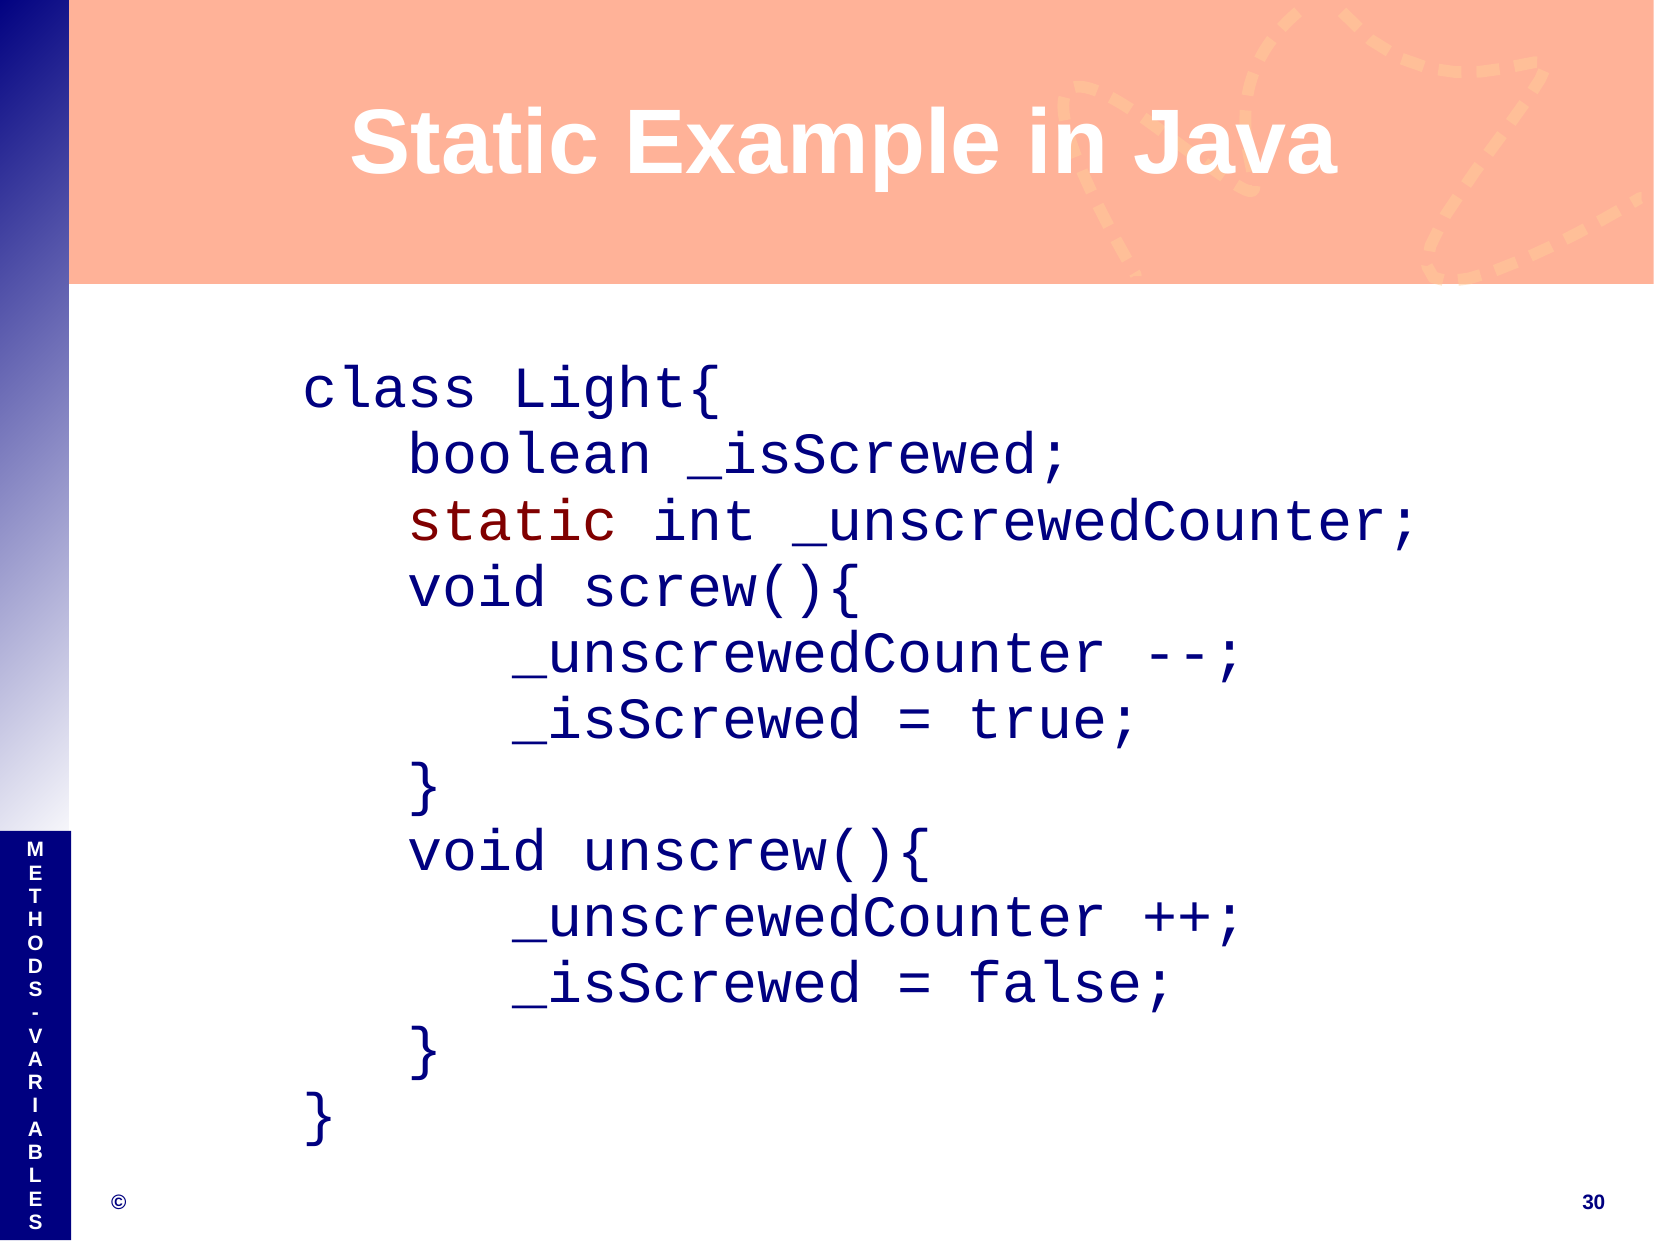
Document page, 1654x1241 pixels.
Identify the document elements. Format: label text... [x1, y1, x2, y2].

title Static Example in Java [97, 37, 1617, 246]
text_box M E T H O D S - V A R I A B L E S [0, 830, 71, 1241]
list class Light{ boolean _isScrewed; static int _unscrewedCounter; void screw(){ _unscrewedCounter --; _isScrewed = true; } void unscrew(){ _unscrewedCounter ++; _isScrewed = false; } } [207, 359, 1507, 1152]
